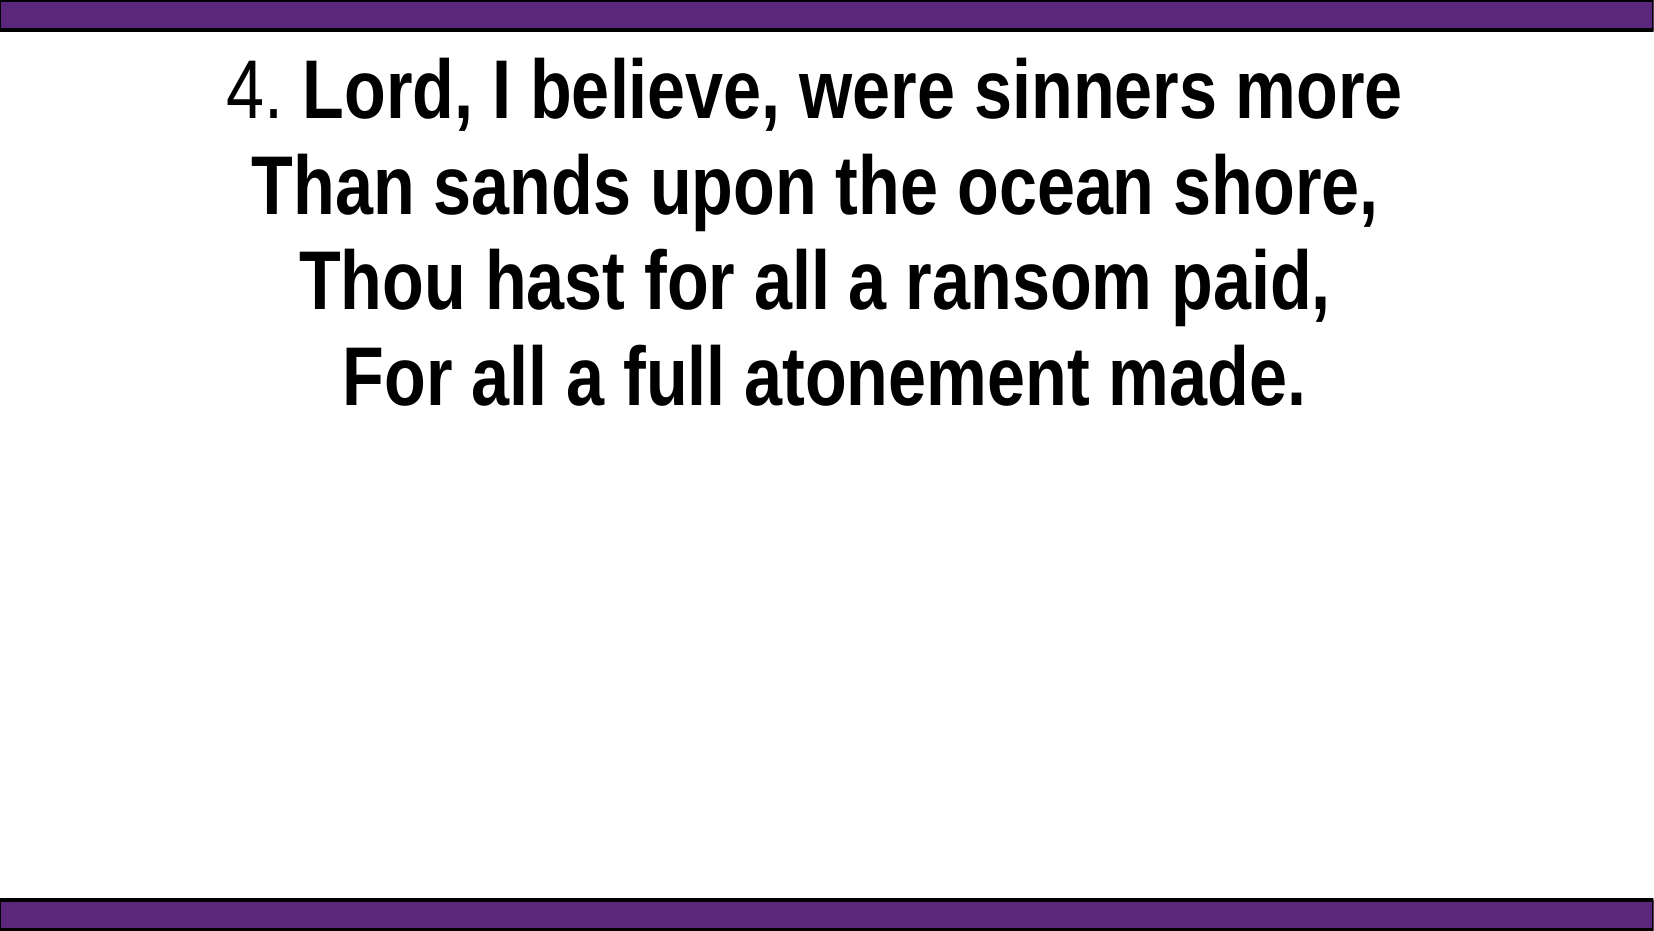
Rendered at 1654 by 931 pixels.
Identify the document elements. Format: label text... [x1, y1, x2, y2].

text_box [0, 0, 1654, 31]
picture [0, 31, 1654, 900]
text_box [0, 900, 1654, 931]
text_box 4. Lord, I believe, were sinners more Than sands upon the ocean shore, Thou hast for all a ransom paid, For all a full atonement made. [60, 33, 1591, 432]
